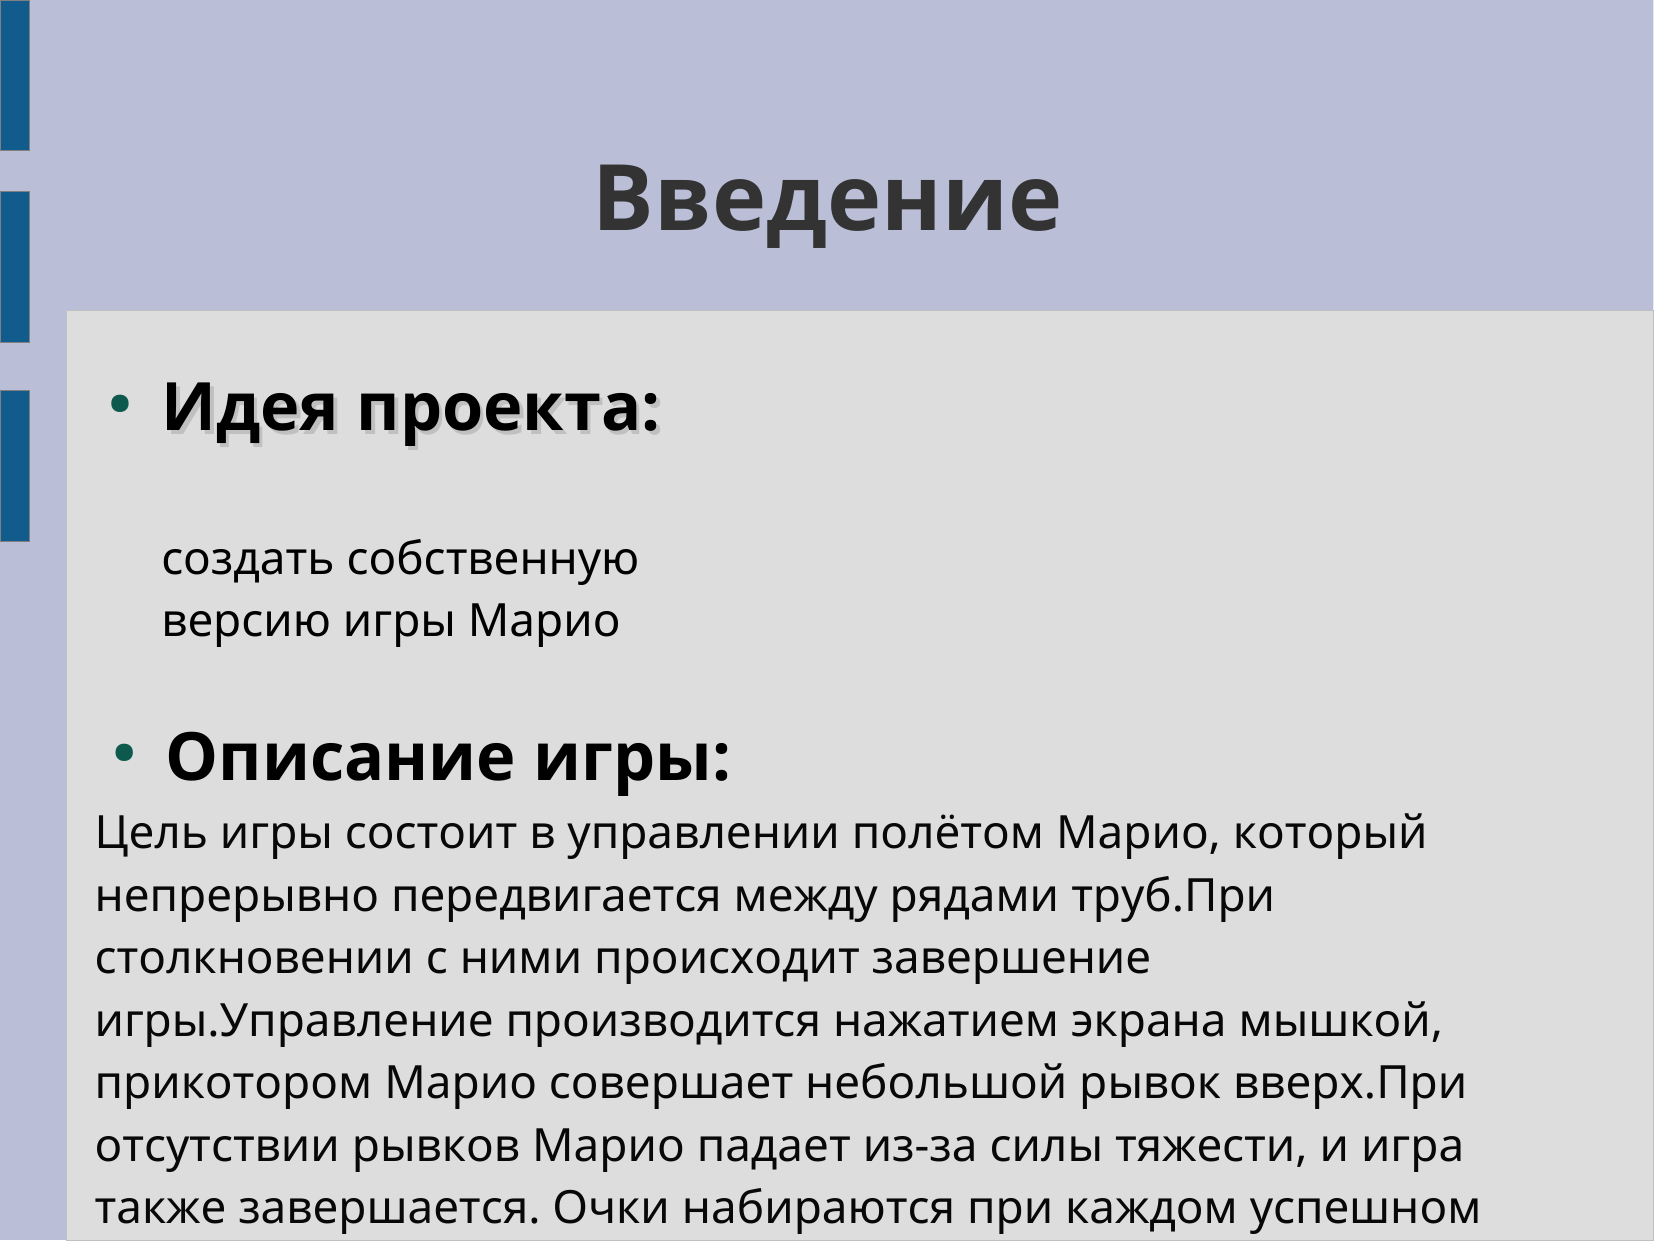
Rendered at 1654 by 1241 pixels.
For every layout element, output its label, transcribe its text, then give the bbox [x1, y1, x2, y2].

title Введение [121, 91, 1534, 299]
list Идея проекта: создать собственную версию игры Марио [90, 359, 780, 733]
list Описание игры: Цель игры состоит в управлении полётом Марио, который непрерывно передвигается между рядами труб.При столкновении с ними происходит завершение игры.Управление производится нажатием экрана мышкой, прикотором Марио совершает небольшой рывок вверх.При отсутствии рывков Марио падает из-за силы тяжести, и игра также завершается. Очки набираются при каждом успешном перелёте между двумя трубами. [94, 708, 1507, 1181]
